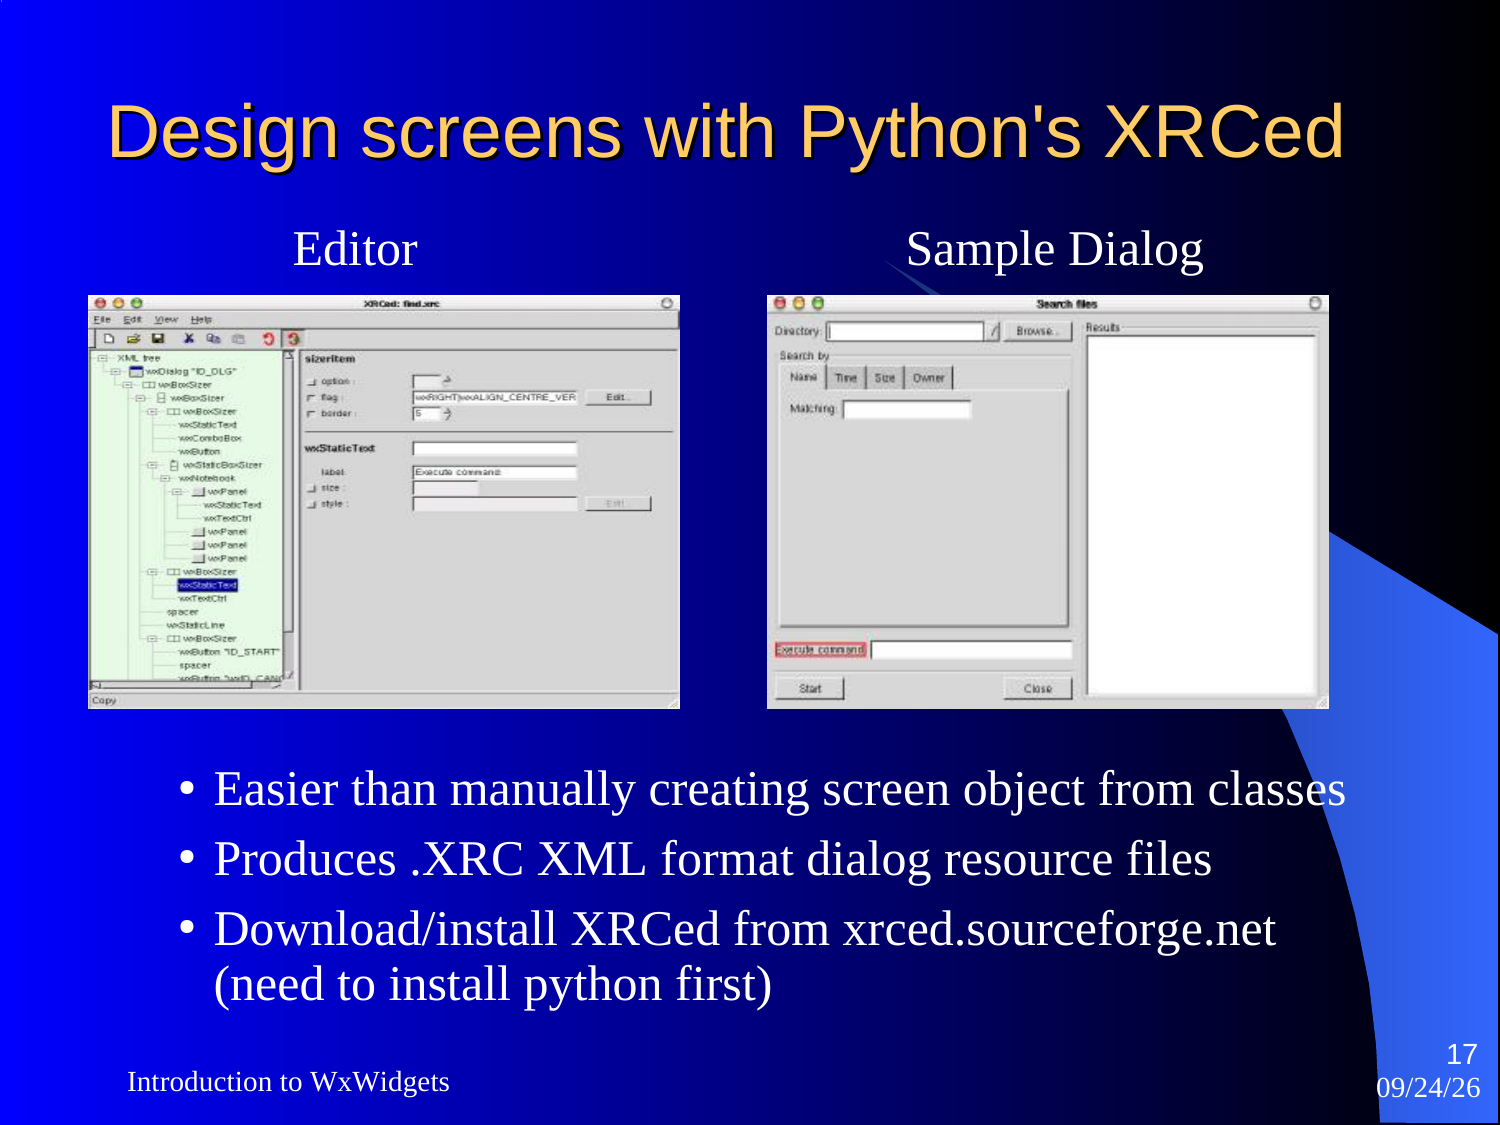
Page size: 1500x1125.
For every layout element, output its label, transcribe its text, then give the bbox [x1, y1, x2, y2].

title Design screens with Python's XRCed [91, 26, 1418, 237]
picture [767, 295, 1329, 709]
list Editor Sample Dialog Easier than manually creating screen object from classes Produces .XRC XML format dialog resource files Download/install XRCed from xrced.sourceforge.net (need to install python first) [112, 177, 1388, 1125]
picture [88, 295, 680, 709]
